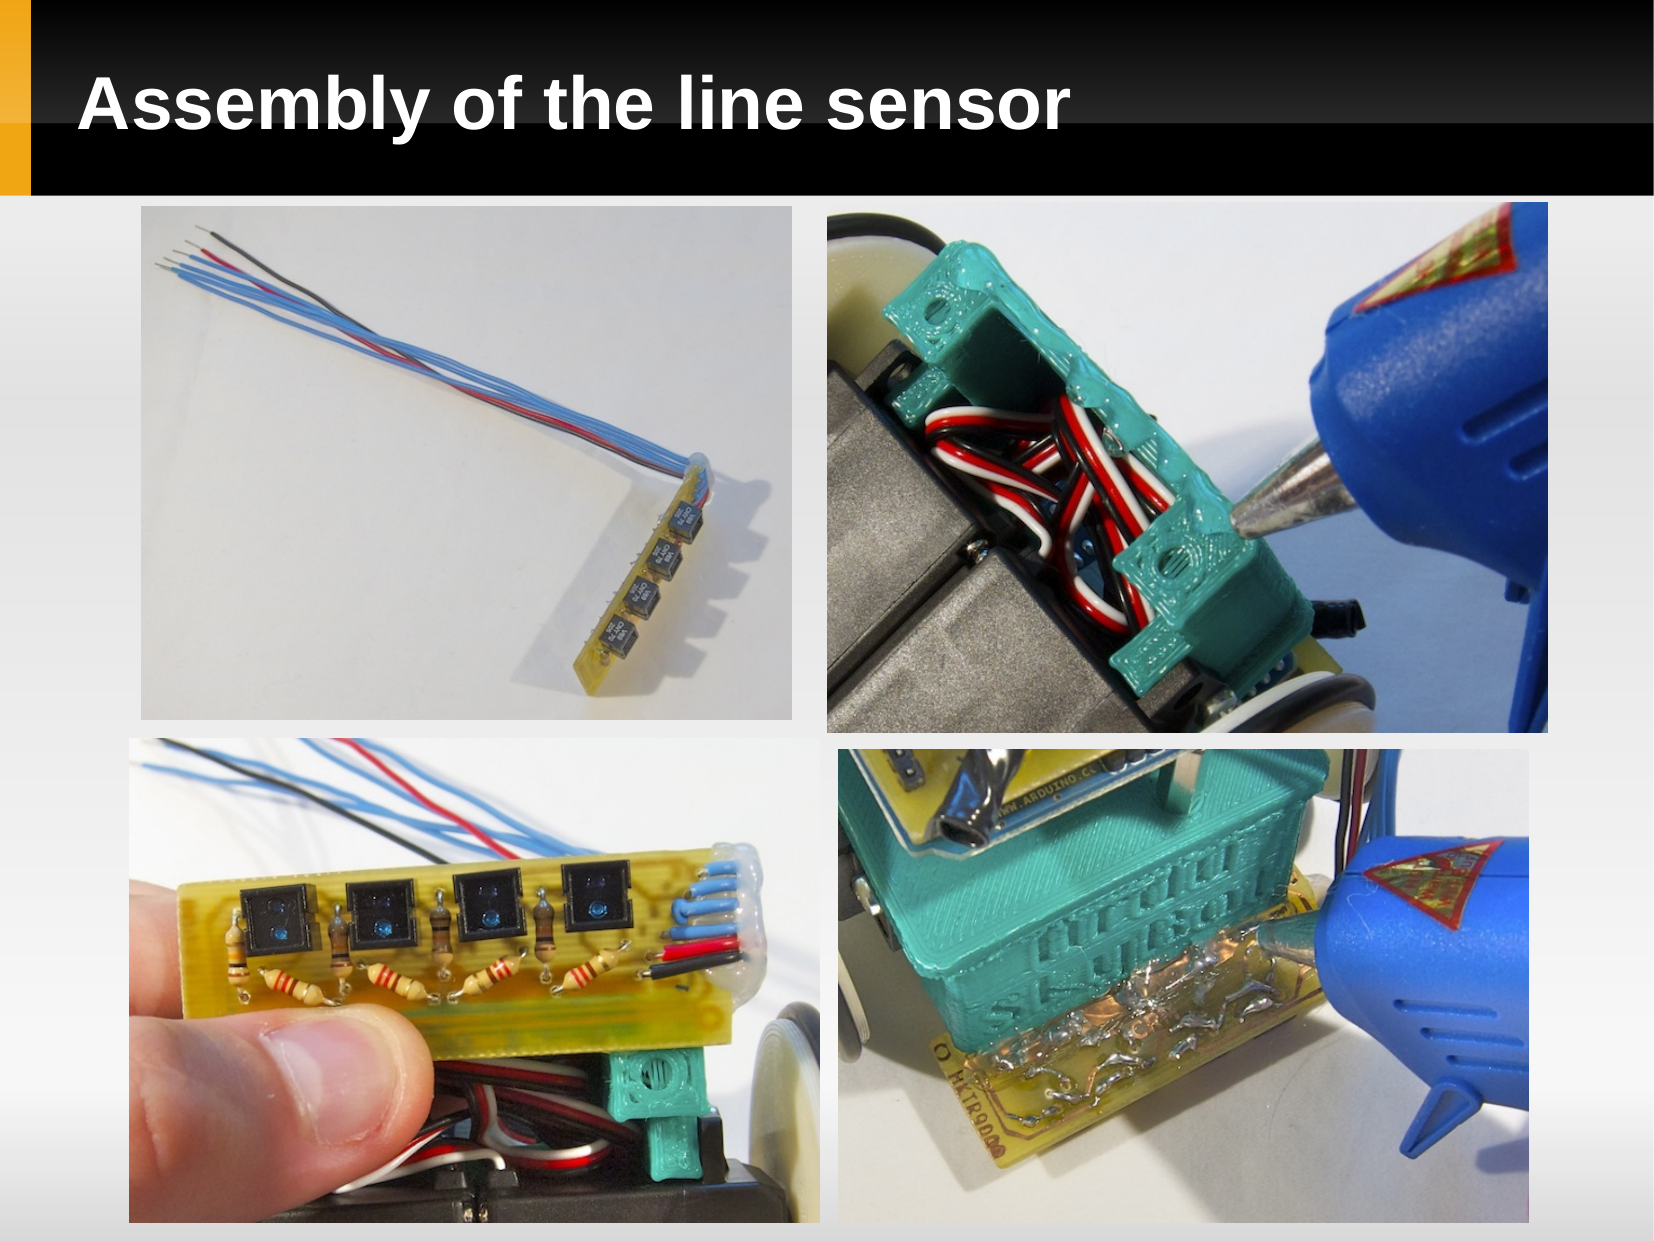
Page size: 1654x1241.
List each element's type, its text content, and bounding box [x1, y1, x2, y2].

picture [0, 0, 1654, 1241]
title Assembly of the line sensor [76, 0, 1565, 208]
